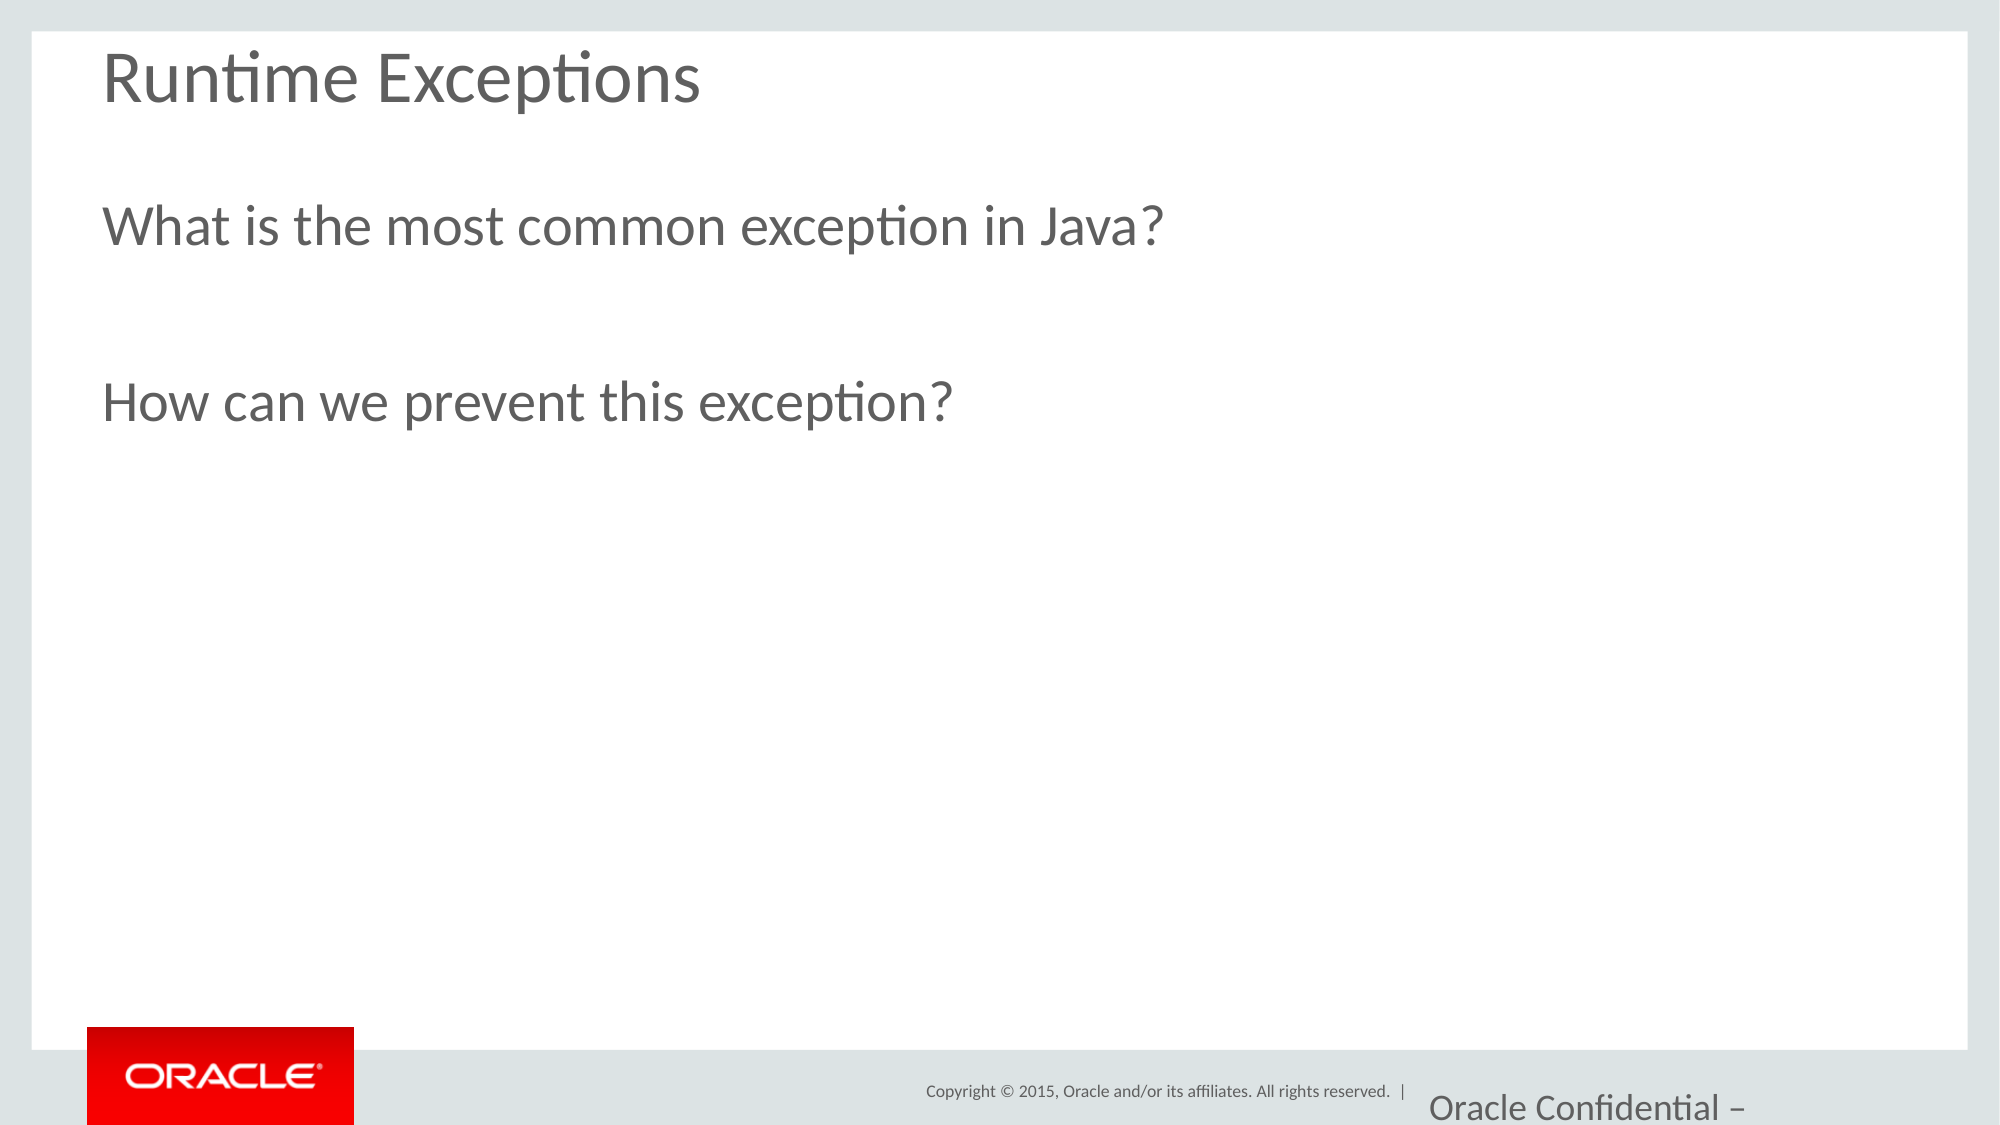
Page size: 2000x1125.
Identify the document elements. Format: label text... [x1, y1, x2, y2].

picture [87, 1027, 354, 1125]
list What is the most common exception in Java? How can we prevent this exception? [87, 187, 1913, 913]
footer Oracle Confidential – Restricted [1414, 1075, 1865, 1106]
title Runtime Exceptions [87, 37, 1913, 121]
